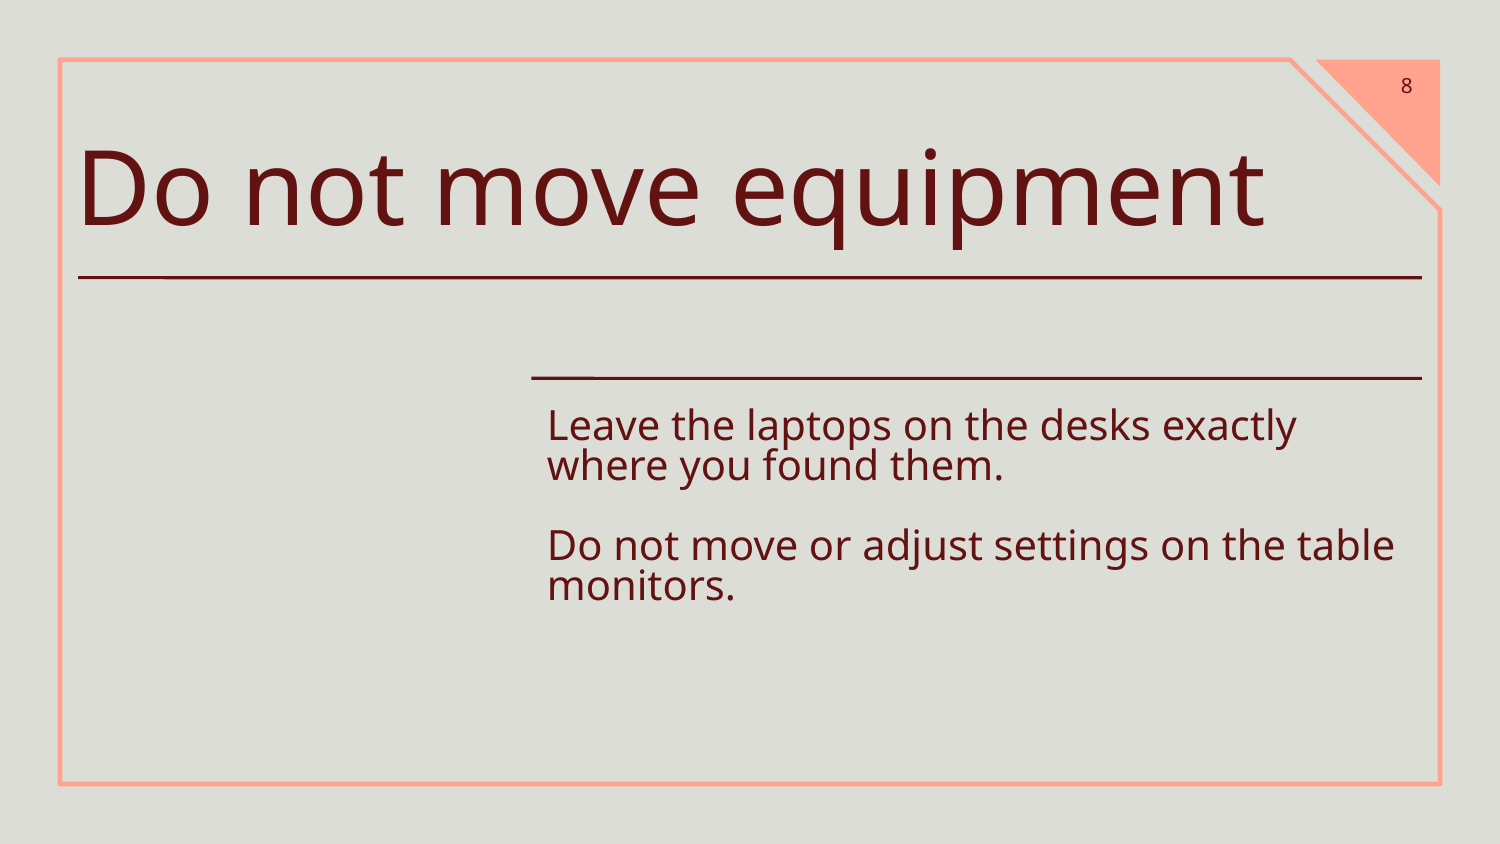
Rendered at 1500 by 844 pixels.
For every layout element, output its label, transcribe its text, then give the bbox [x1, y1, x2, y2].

list Leave the laptops on the desks exactly where you found them. Do not move or adjust settings on the table monitors. [531, 393, 1423, 475]
title Do not move equipment [60, 130, 1440, 251]
slide_number <number> [1315, 59, 1428, 114]
